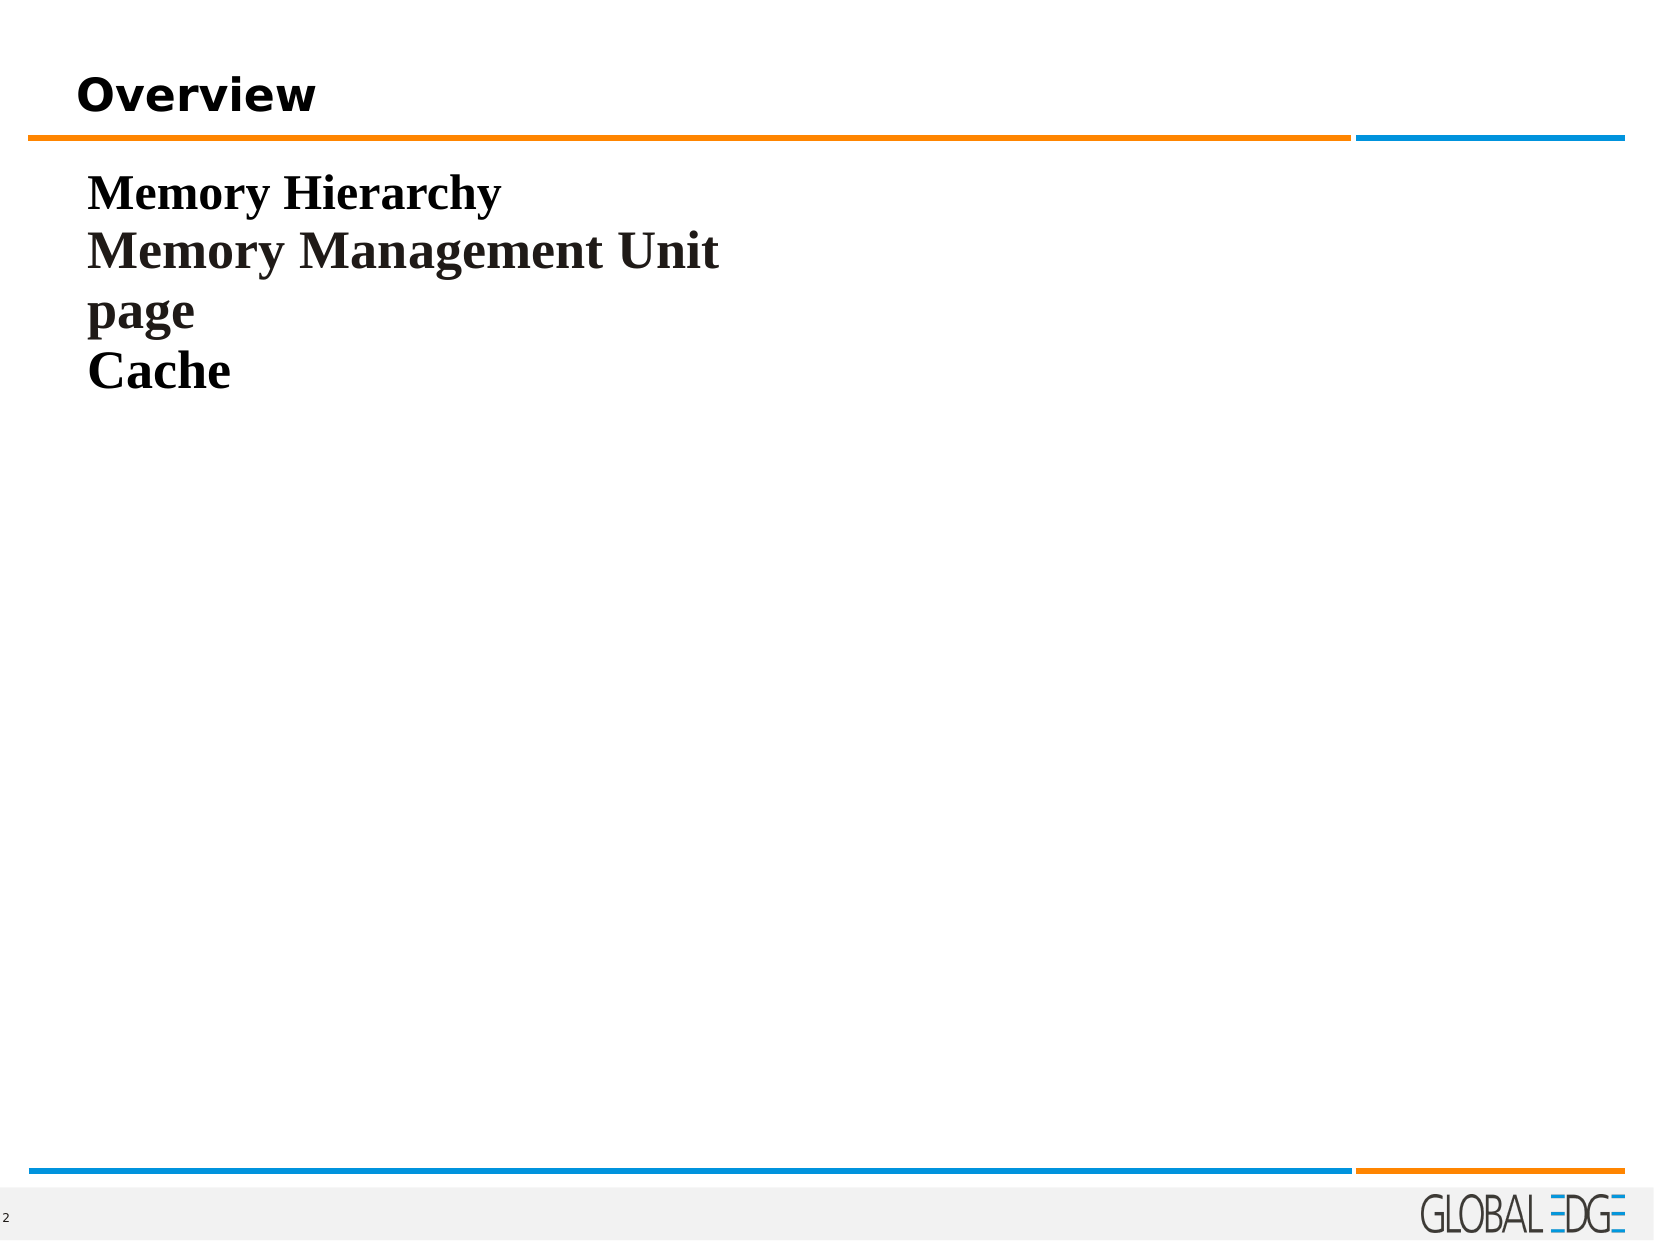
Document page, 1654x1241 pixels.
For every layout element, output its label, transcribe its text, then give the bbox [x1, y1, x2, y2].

text_box [0, 1187, 1654, 1241]
text_box Memory Hierarchy Memory Management Unit page Cache [87, 165, 1371, 402]
picture [1421, 1194, 1625, 1233]
text_box 2 [2, 1210, 11, 1226]
text_box Overview [76, 69, 318, 123]
